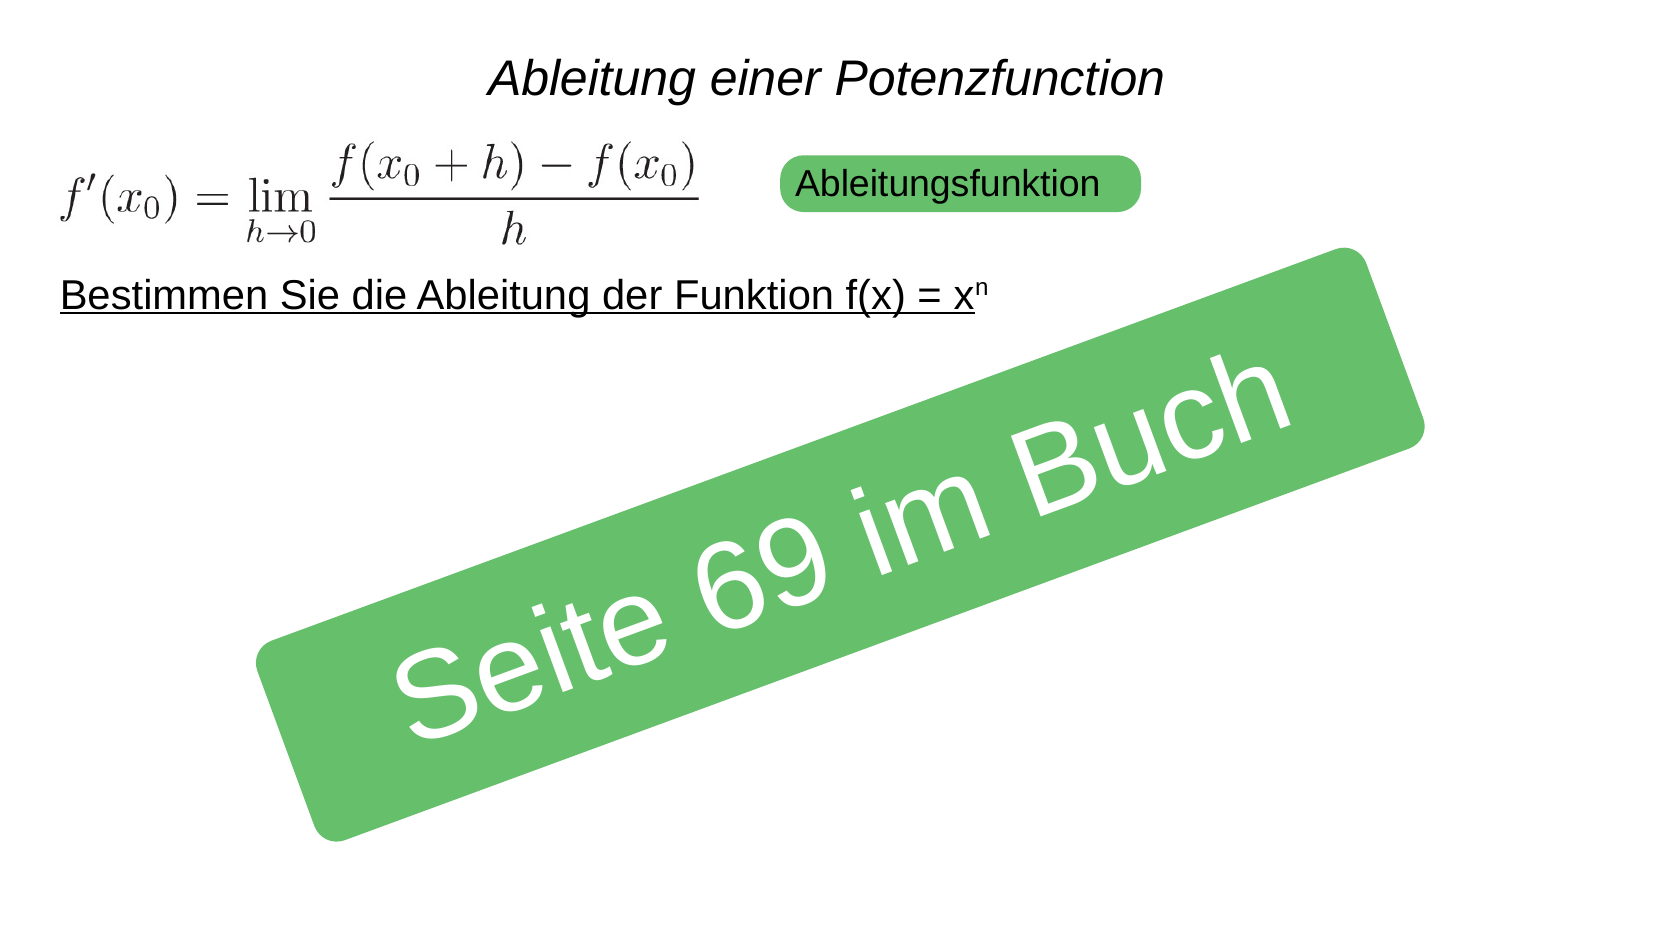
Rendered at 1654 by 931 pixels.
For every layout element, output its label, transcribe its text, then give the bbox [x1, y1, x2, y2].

picture [50, 138, 700, 248]
title Ableitung einer Potenzfunction [82, 0, 1571, 156]
text_box Bestimmen Sie die Ableitung der Funktion f(x) = xn [44, 264, 1284, 364]
text_box Ableitungsfunktion [780, 155, 1142, 213]
text_box Seite 69 im Buch [249, 240, 1432, 849]
